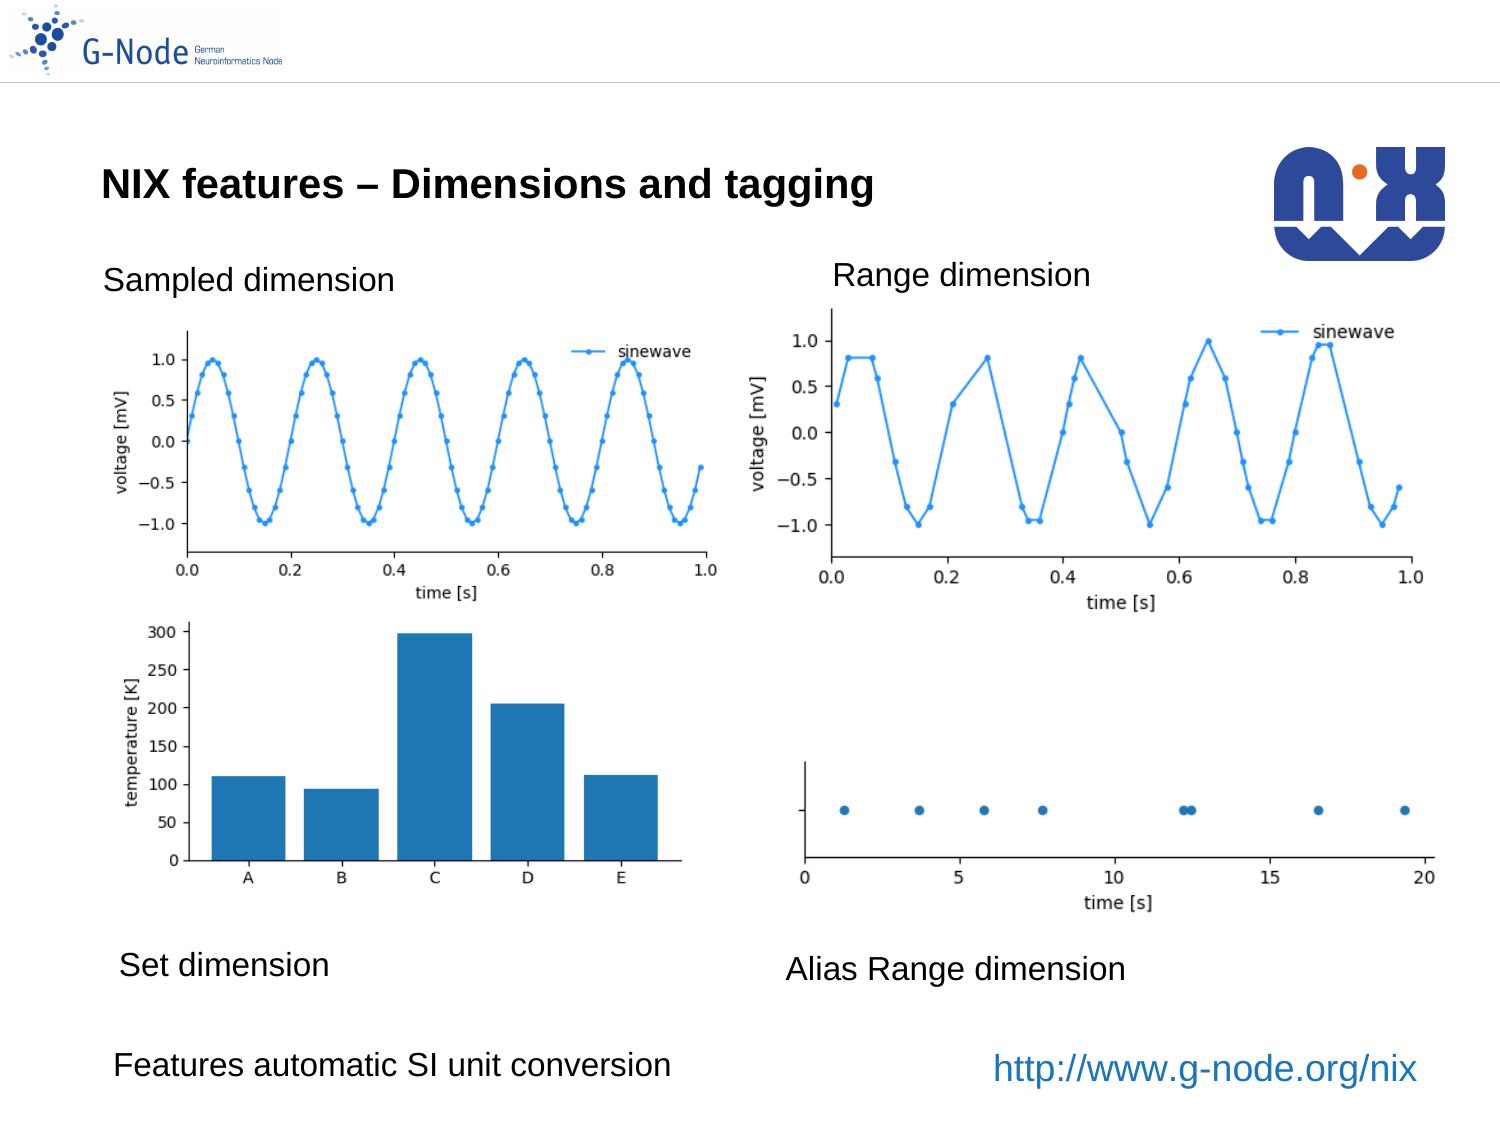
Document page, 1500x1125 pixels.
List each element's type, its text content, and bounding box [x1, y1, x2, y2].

text_box Features automatic SI unit conversion [98, 1004, 691, 1125]
picture [1274, 147, 1445, 261]
picture [78, 608, 712, 896]
text_box Alias Range dimension [770, 908, 1179, 1022]
picture [108, 316, 737, 602]
text_box Sampled dimension [88, 248, 427, 306]
text_box http://www.g-node.org/nix [936, 1035, 1475, 1097]
text_box Range dimension [817, 214, 1140, 301]
text_box NIX features – Dimensions and tagging [86, 144, 1500, 215]
picture [743, 292, 1446, 613]
text_box Set dimension [104, 904, 427, 991]
picture [769, 754, 1468, 914]
picture [9, 4, 282, 76]
